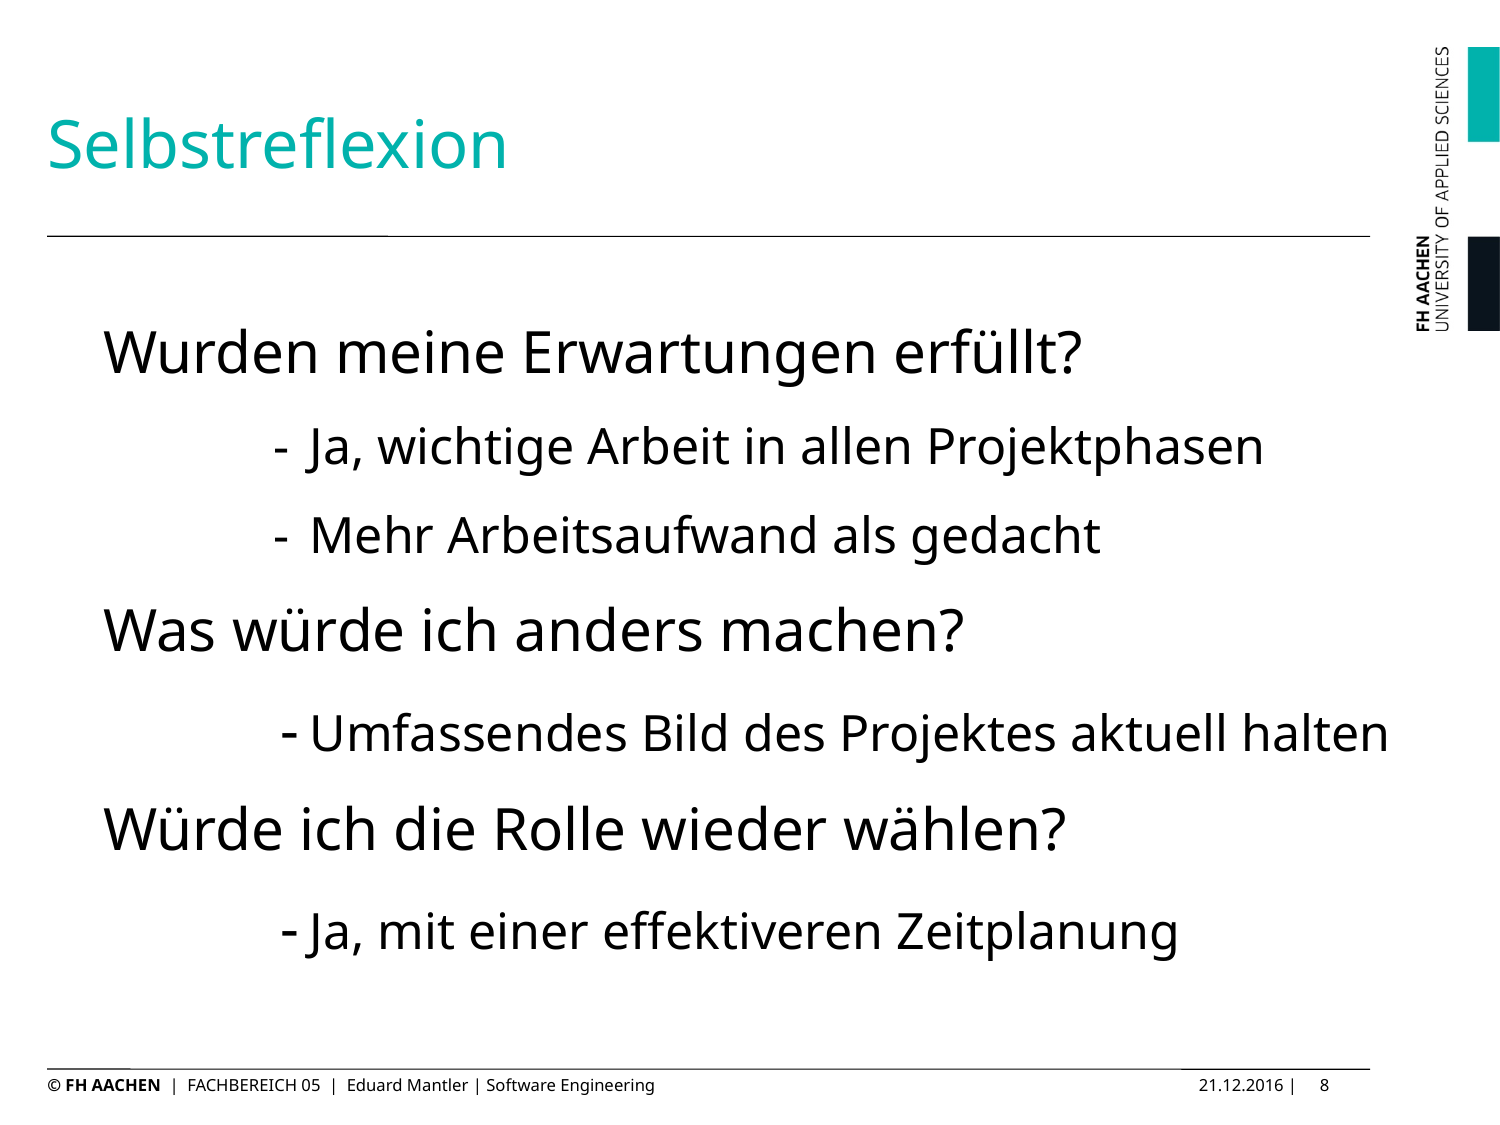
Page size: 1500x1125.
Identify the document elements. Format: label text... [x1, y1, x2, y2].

text_box [1319, 1074, 1369, 1095]
text_box 21.12.2016 | [1198, 1074, 1319, 1095]
list Wurden meine Erwartungen erfüllt? - Ja, wichtige Arbeit in allen Projektphasen - Mehr Arbeitsaufwand als gedacht Was würde ich anders machen? - Umfassendes Bild des Projektes aktuell halten Würde ich die Rolle wieder wählen? - Ja, mit einer effektiveren Zeitplanung [47, 255, 1406, 1008]
title Selbstreflexion [47, 101, 1371, 221]
text_box © FH AACHEN | FACHBEREICH 05 | Eduard Mantler | Software Engineering [47, 1074, 988, 1095]
